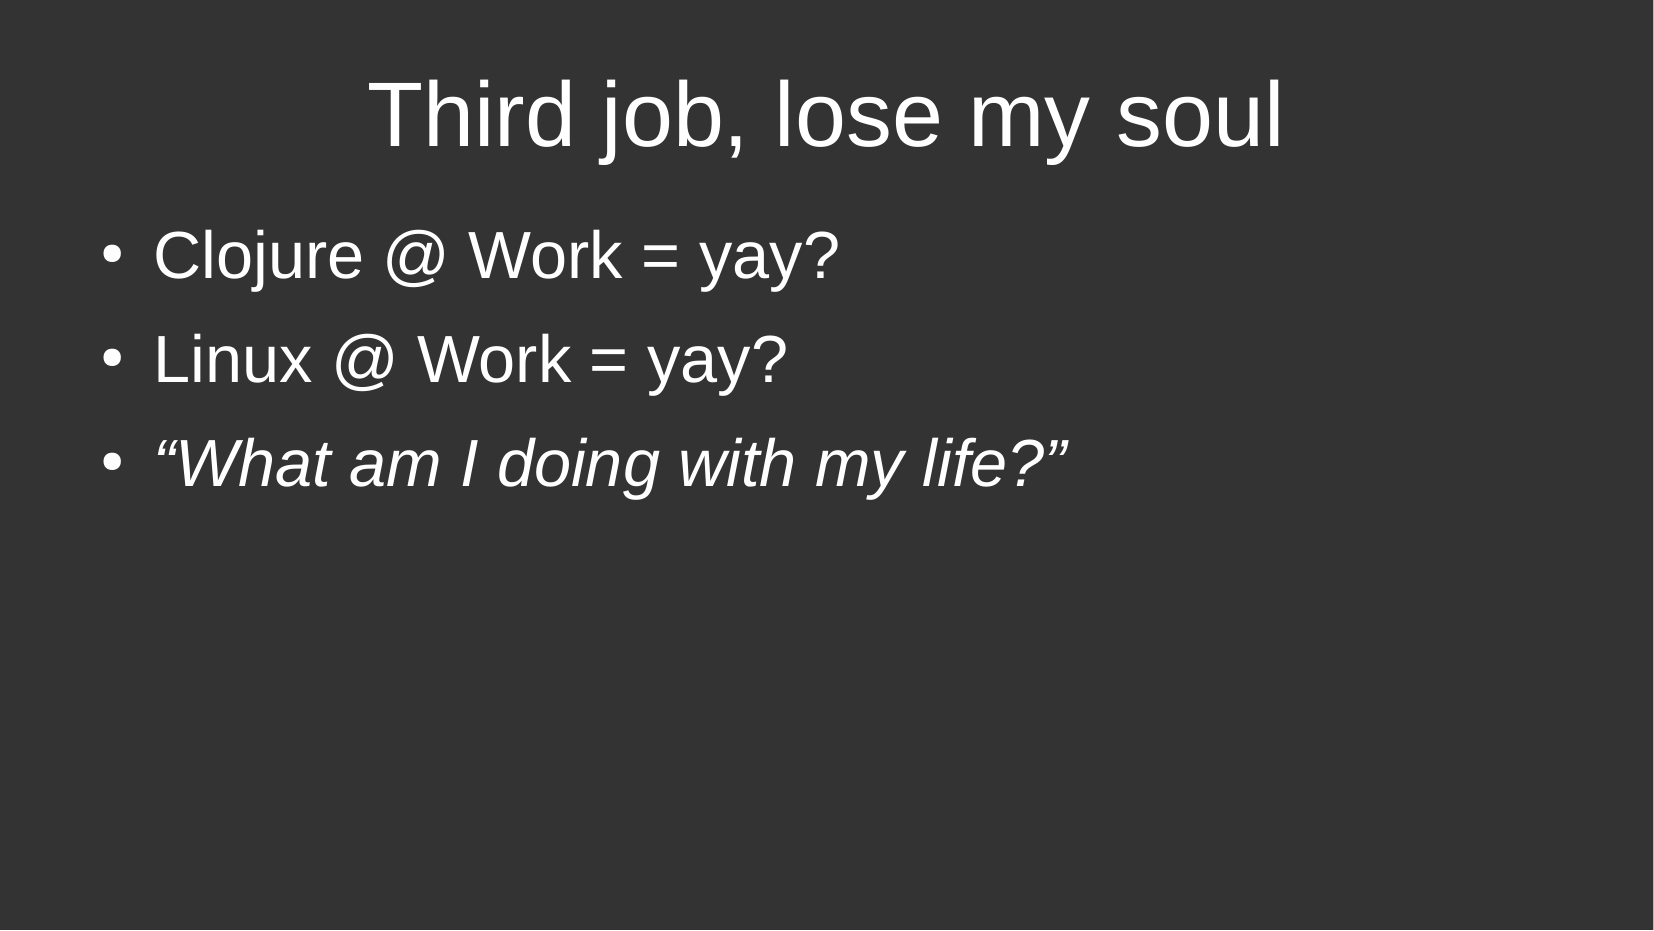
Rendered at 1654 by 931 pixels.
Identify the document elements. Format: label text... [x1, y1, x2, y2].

title Third job, lose my soul [82, 37, 1571, 193]
list Clojure @ Work = yay? Linux @ Work = yay? “What am I doing with my life?” [82, 217, 1571, 758]
